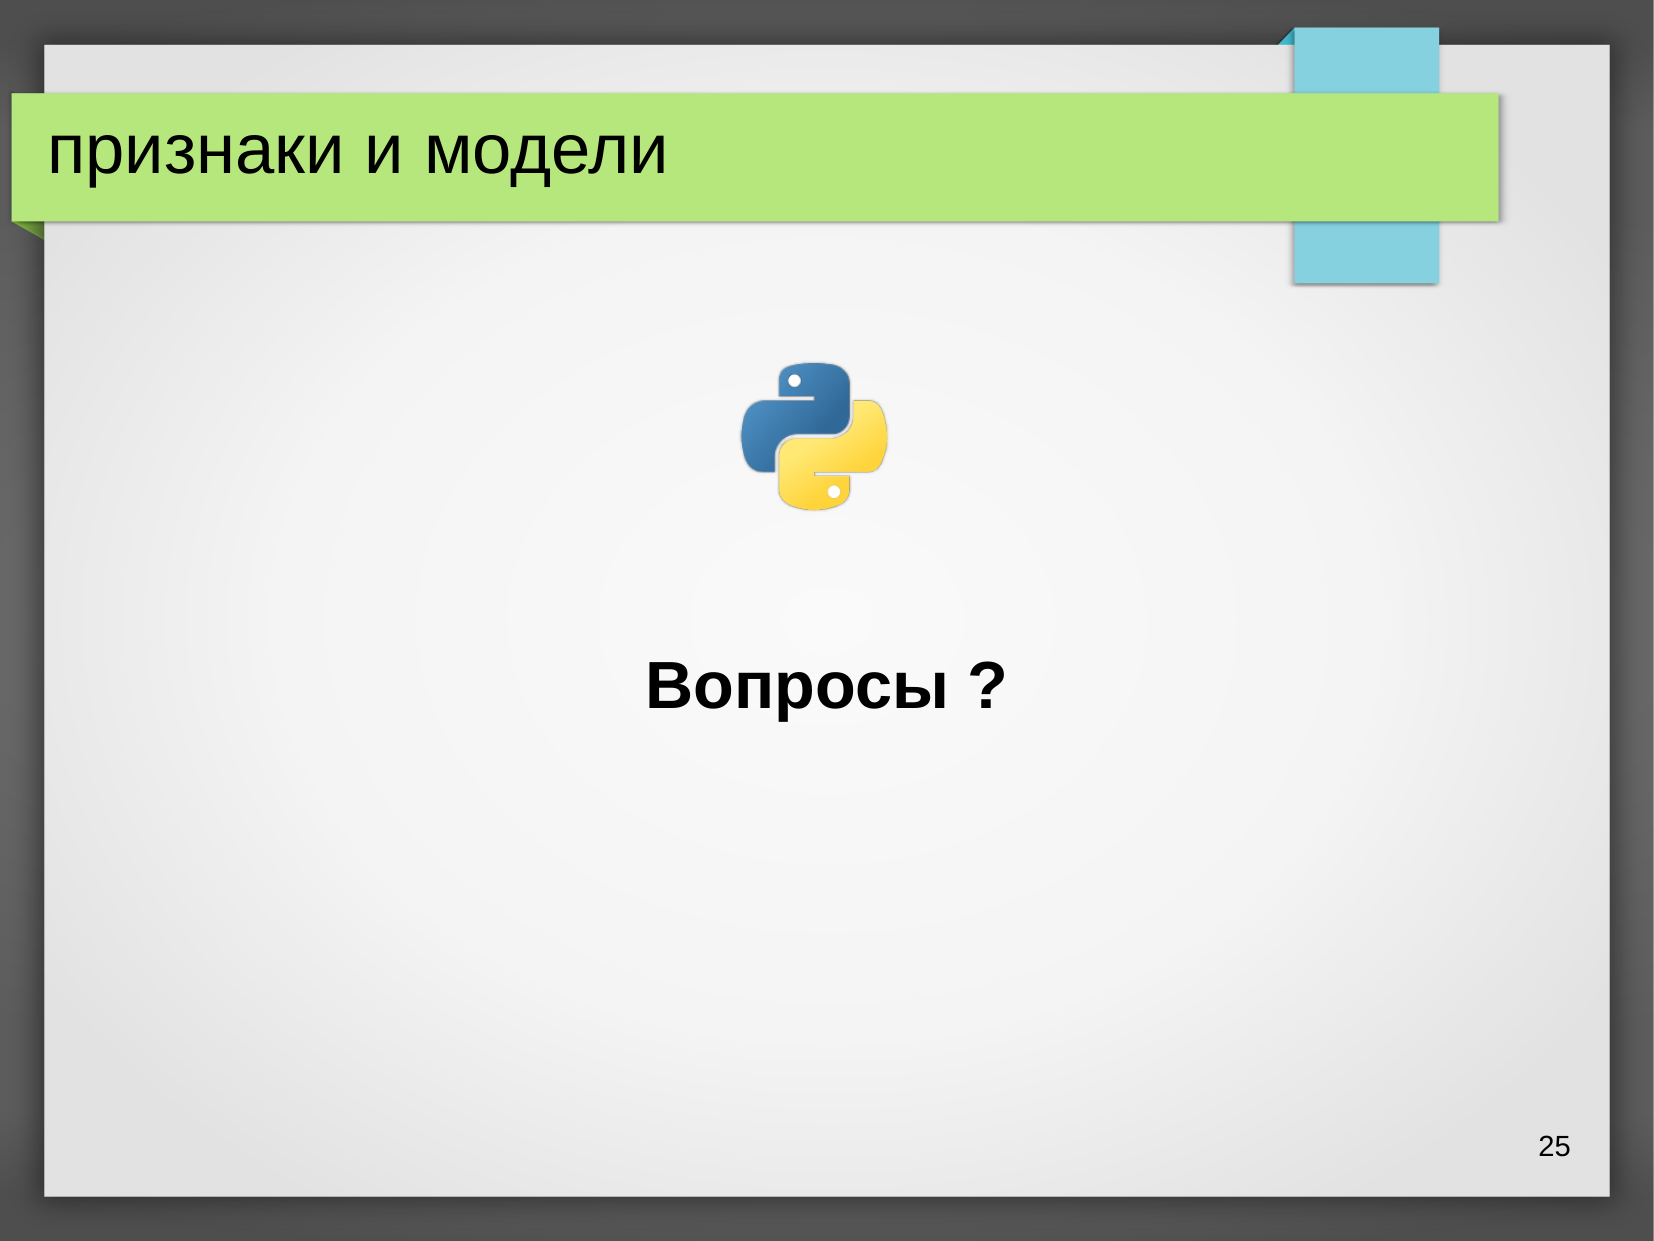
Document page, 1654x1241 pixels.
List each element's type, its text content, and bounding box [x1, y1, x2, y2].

subtitle Вопросы ? [82, 236, 1571, 1134]
title признаки и модели [47, 114, 1465, 185]
picture [0, 0, 1654, 1241]
